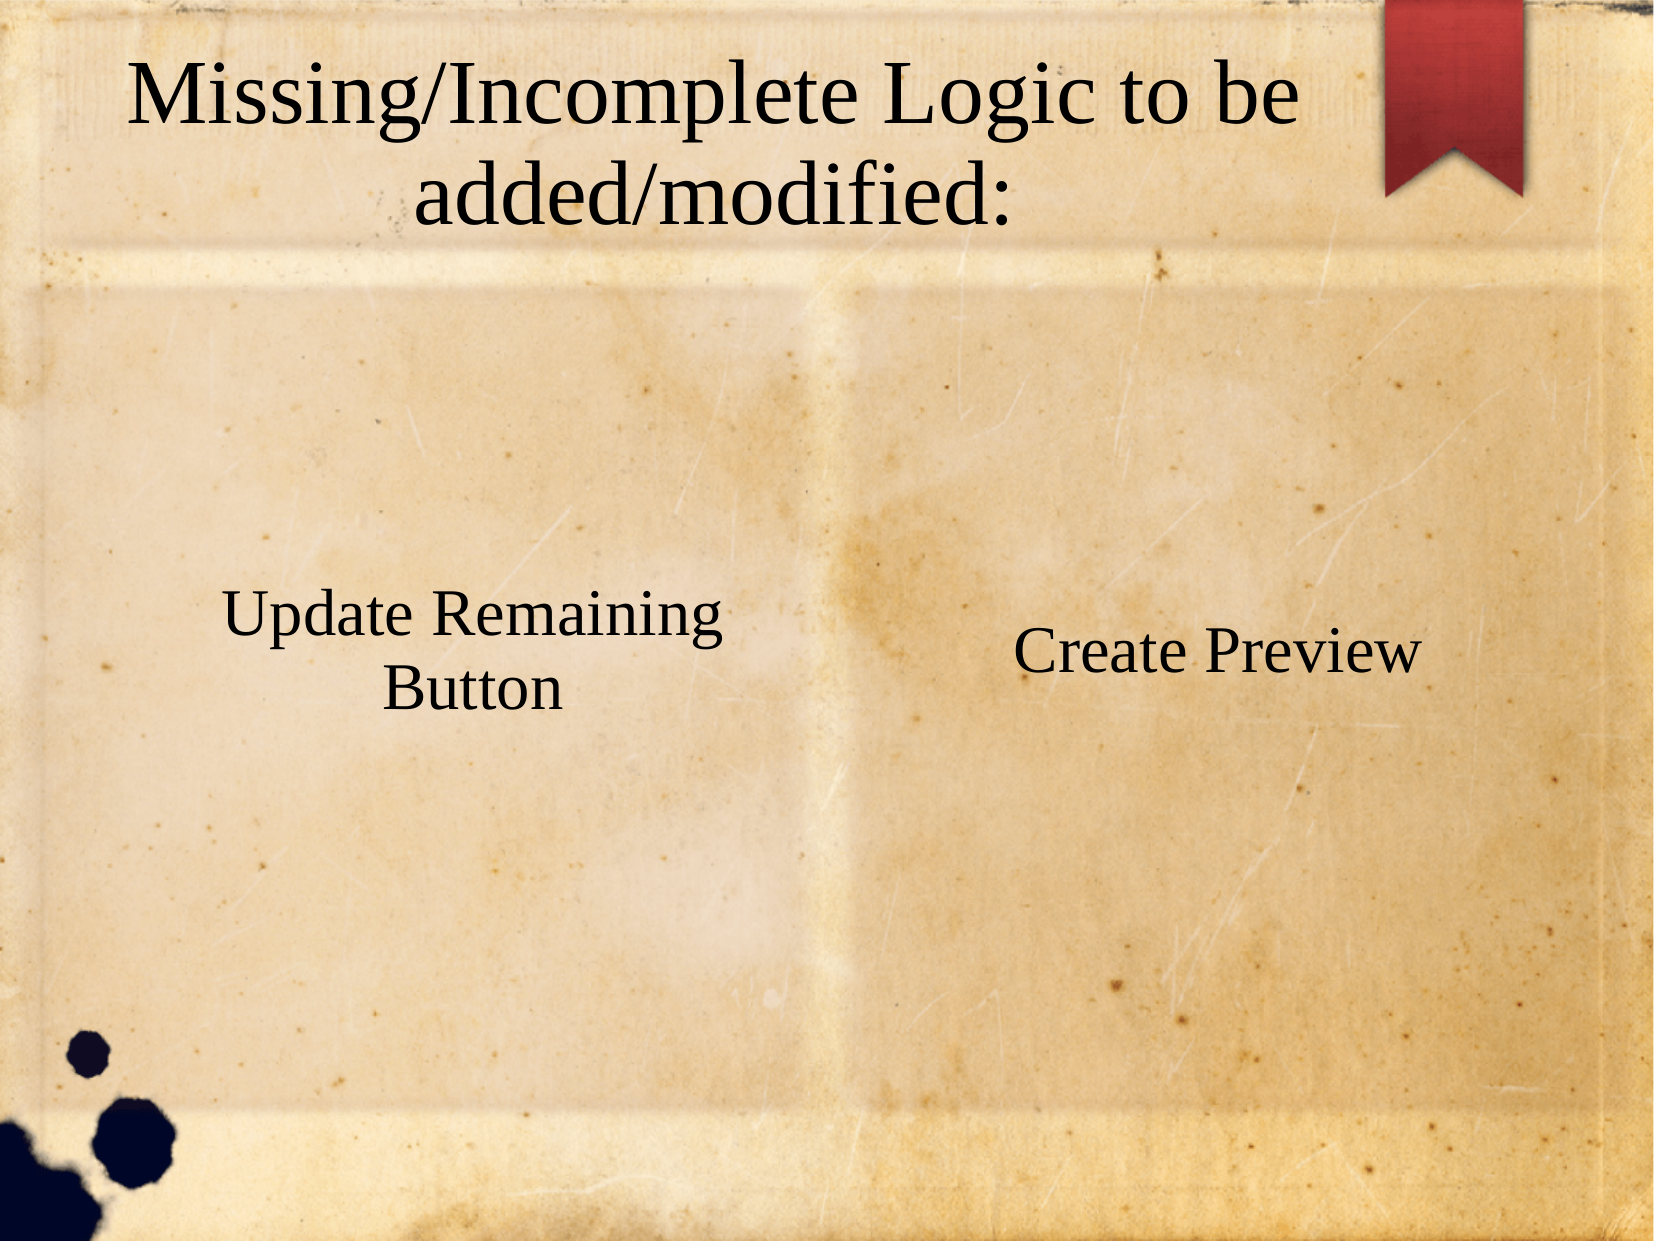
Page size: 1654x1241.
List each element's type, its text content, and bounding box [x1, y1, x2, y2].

picture [0, 0, 1654, 1241]
list Update Remaining Button [82, 290, 793, 1010]
list Create Preview [828, 290, 1539, 1010]
title Missing/Incomplete Logic to be added/modified: [82, 41, 1347, 245]
